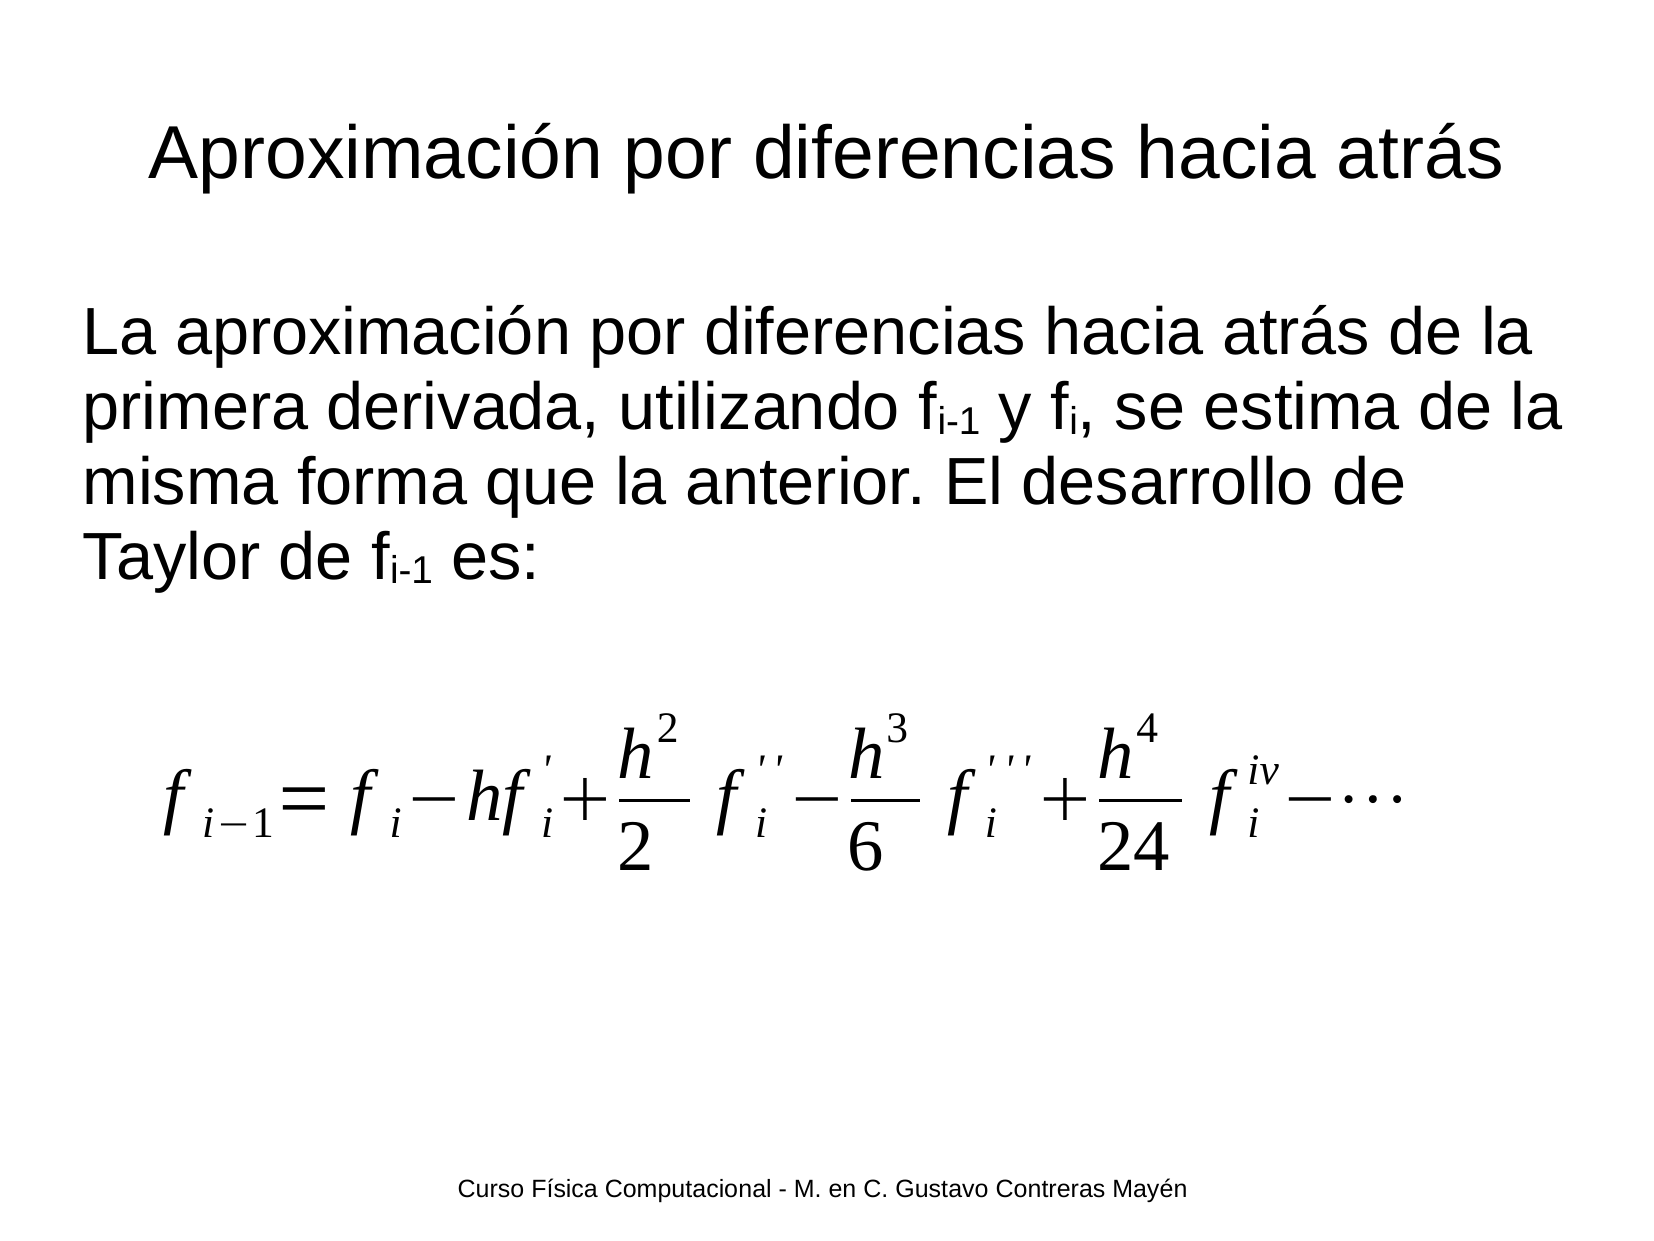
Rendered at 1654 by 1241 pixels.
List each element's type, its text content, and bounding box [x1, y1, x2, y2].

chart [141, 703, 1418, 886]
subtitle La aproximación por diferencias hacia atrás de la primera derivada, utilizando fi-1 y fi, se estima de la misma forma que la anterior. El desarrollo de Taylor de fi-1 es: [82, 272, 1571, 616]
title Aproximación por diferencias hacia atrás [82, 56, 1571, 250]
